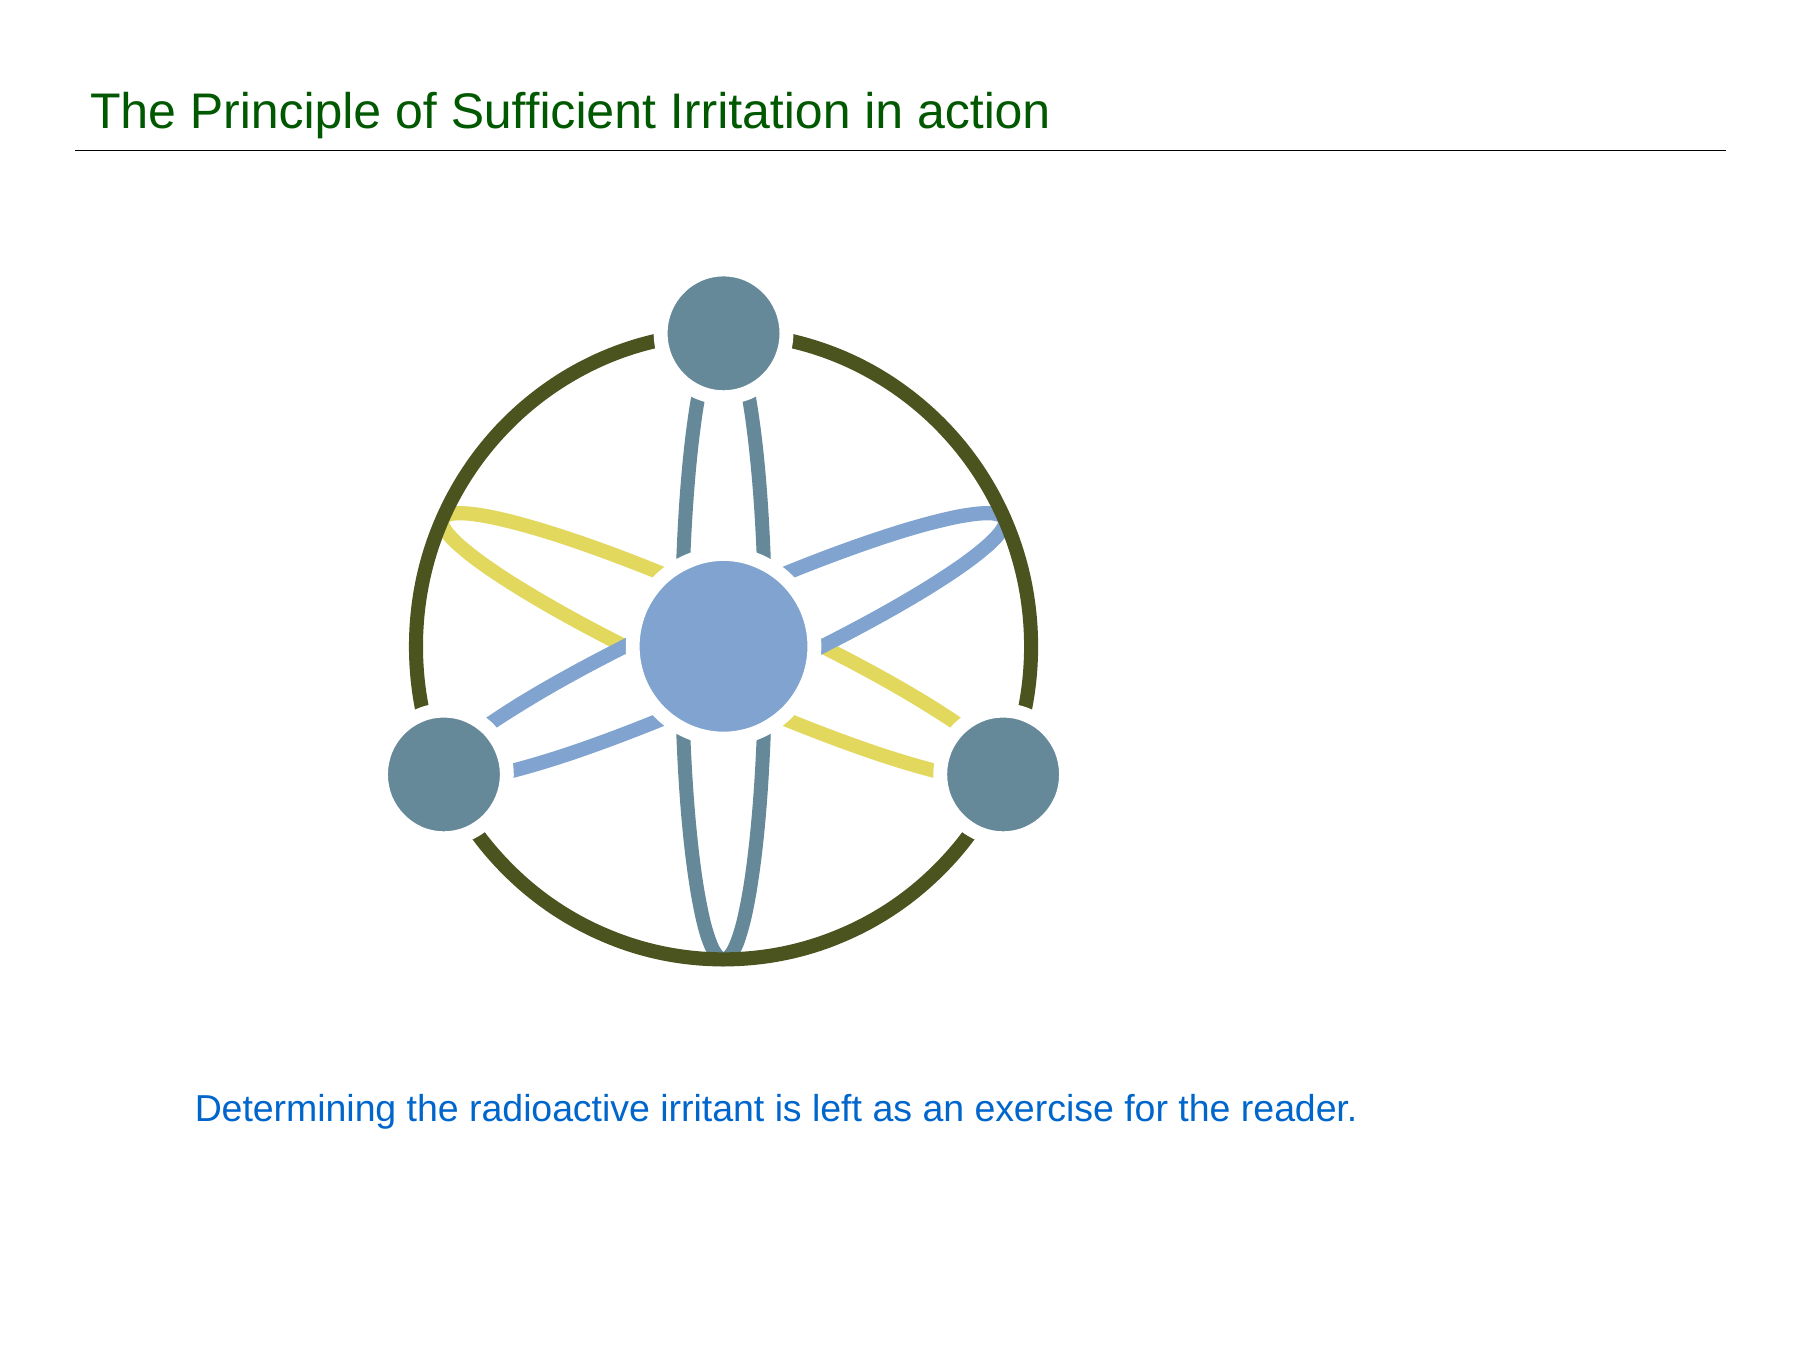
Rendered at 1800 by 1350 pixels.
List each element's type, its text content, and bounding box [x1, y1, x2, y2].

title The Principle of Sufficient Irritation in action [90, 38, 1710, 147]
text_box Determining the radioactive irritant is left as an exercise for the reader. [180, 1080, 1441, 1137]
picture [360, 269, 1073, 981]
